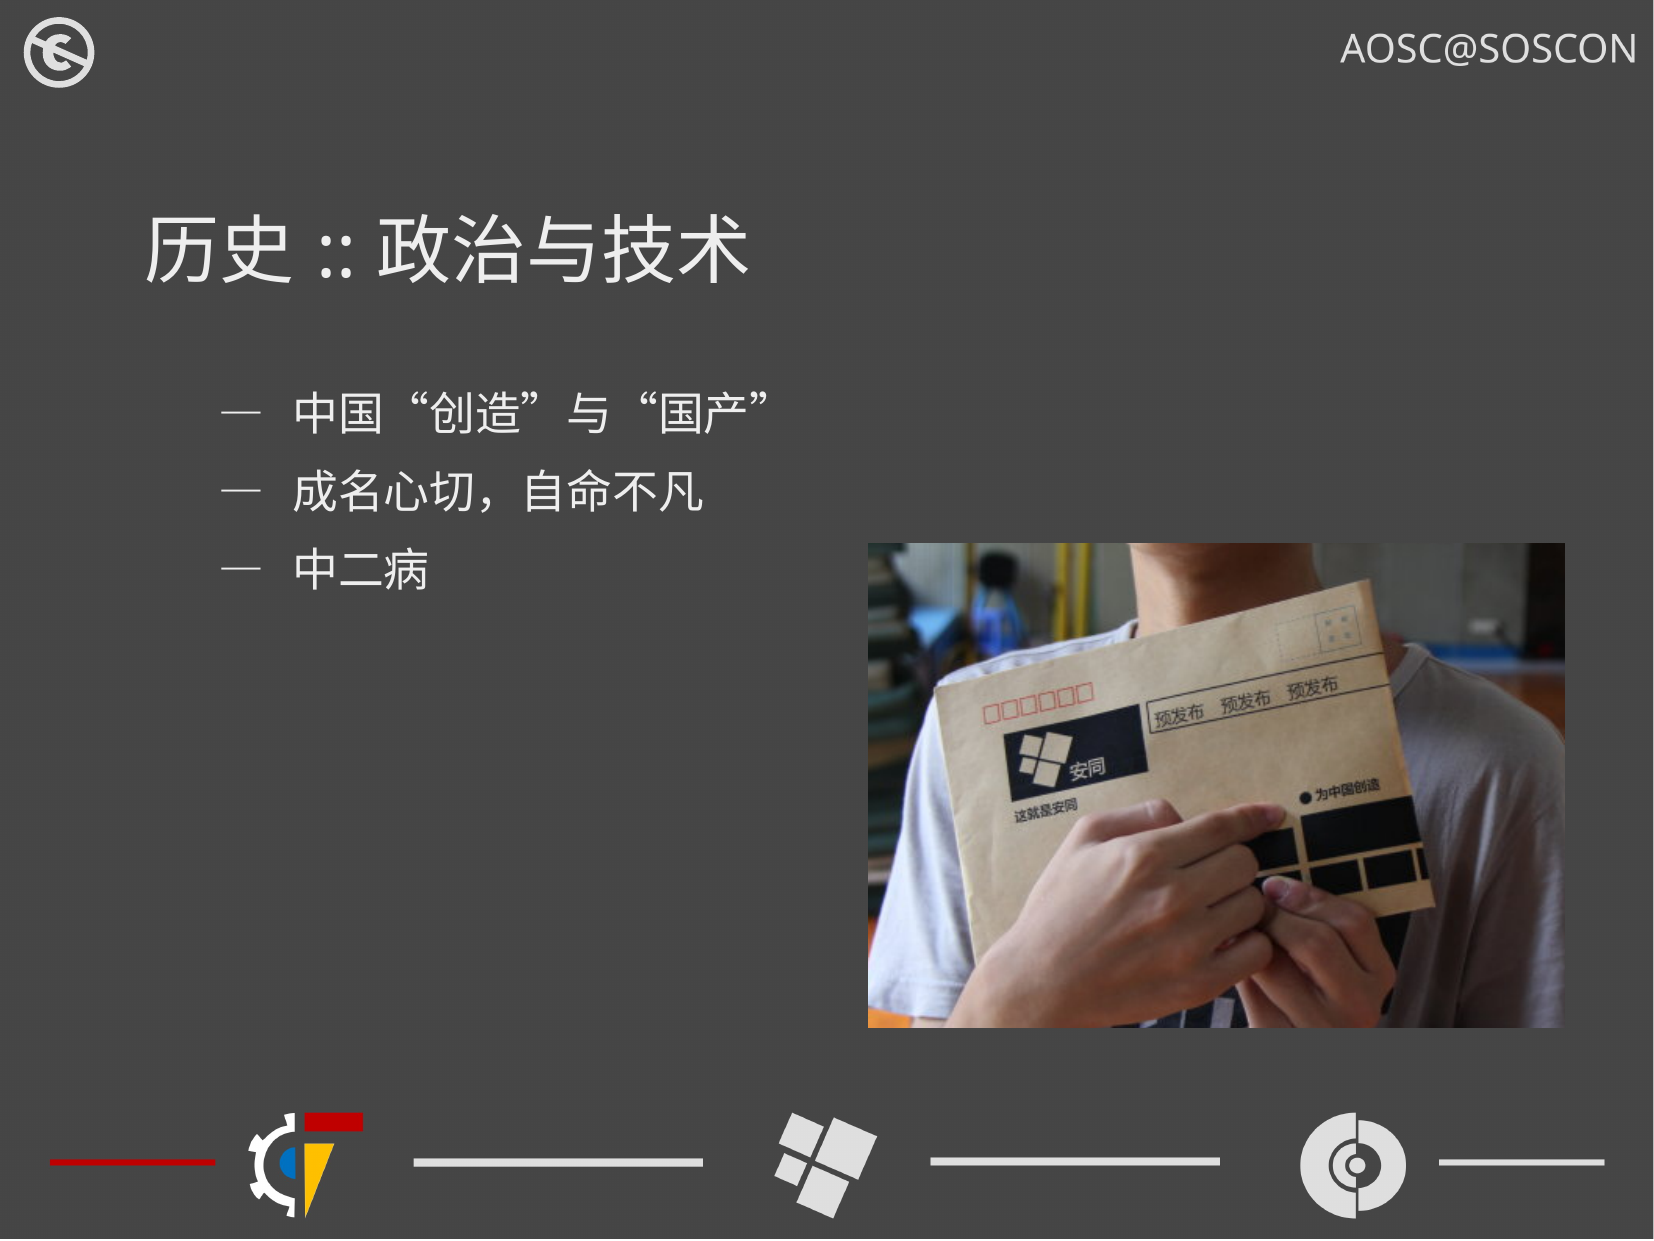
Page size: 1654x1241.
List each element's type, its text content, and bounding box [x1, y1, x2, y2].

text_box 历史::政治与技术 — 中国“创造”与“国产” — 成名心切，自命不凡 — 中二病 [129, 183, 1536, 1028]
picture [0, 0, 1654, 1240]
